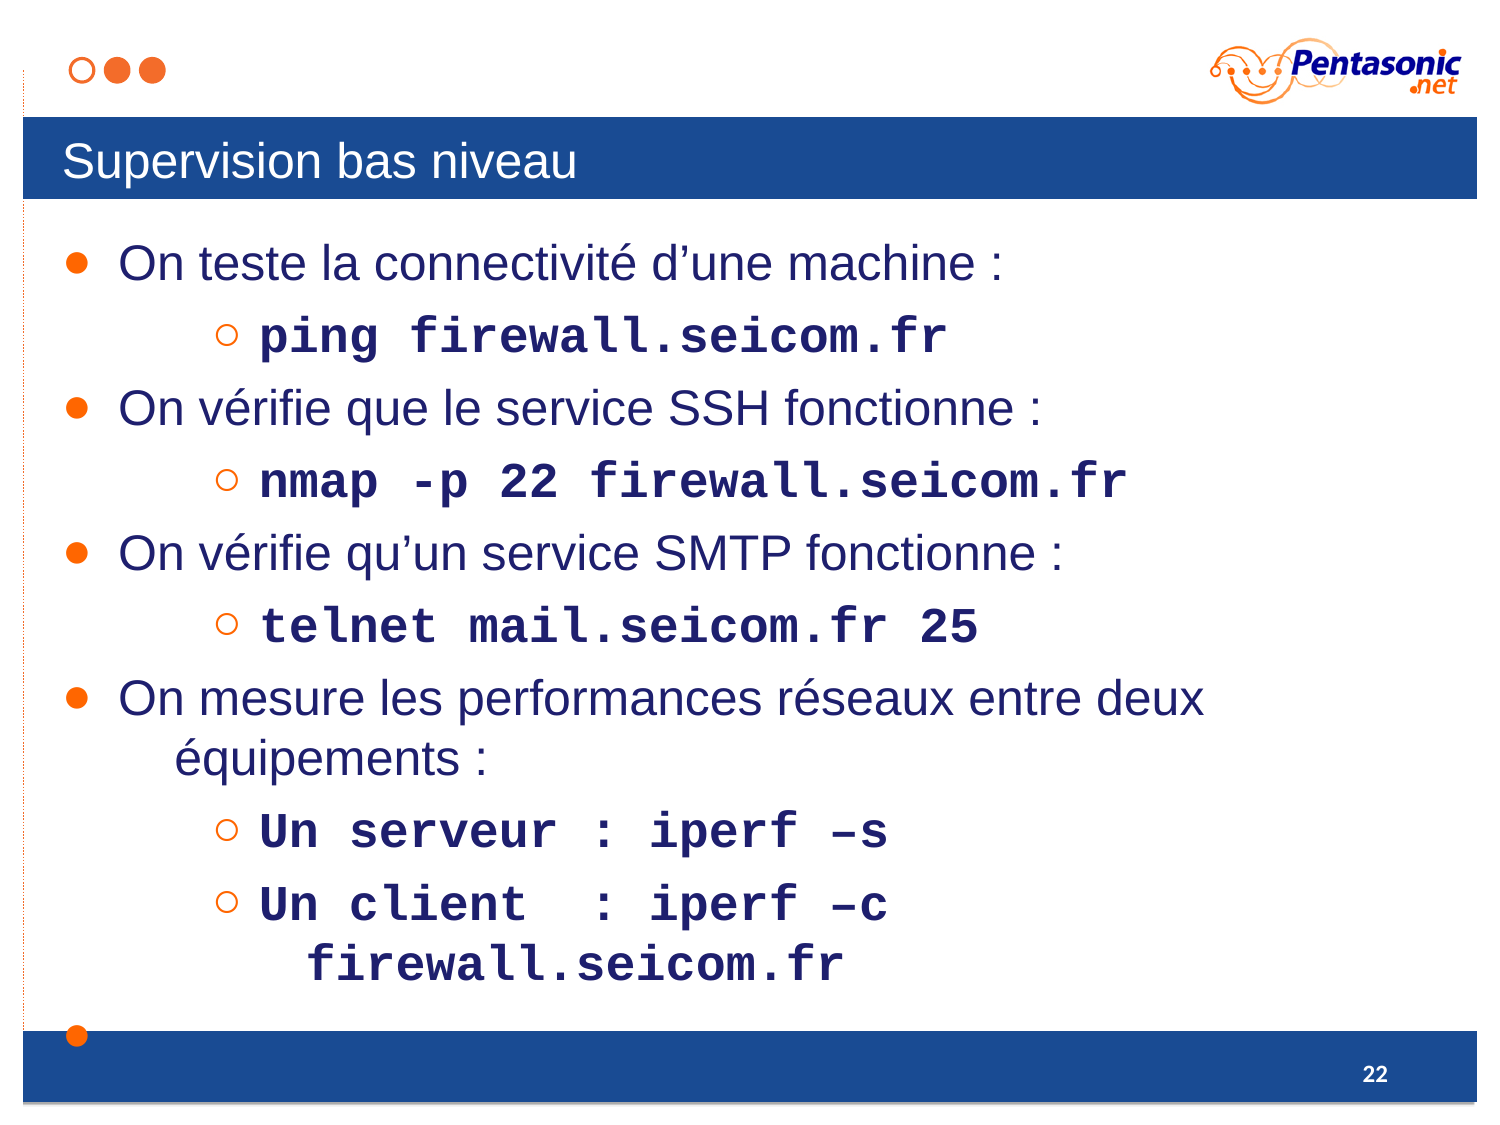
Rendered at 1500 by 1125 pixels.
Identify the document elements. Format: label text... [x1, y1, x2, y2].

title Supervision bas niveau [46, 117, 1454, 200]
text_box 22 [1347, 1042, 1477, 1103]
list On teste la connectivité d’une machine : ping firewall.seicom.fr On vérifie que le service SSH fonctionne : nmap -p 22 firewall.seicom.fr On vérifie qu’un service SMTP fonctionne : telnet mail.seicom.fr 25 On mesure les performances réseaux entre deux équipements : Un serveur : iperf –s Un client : iperf –c firewall.seicom.fr [46, 222, 1454, 1008]
